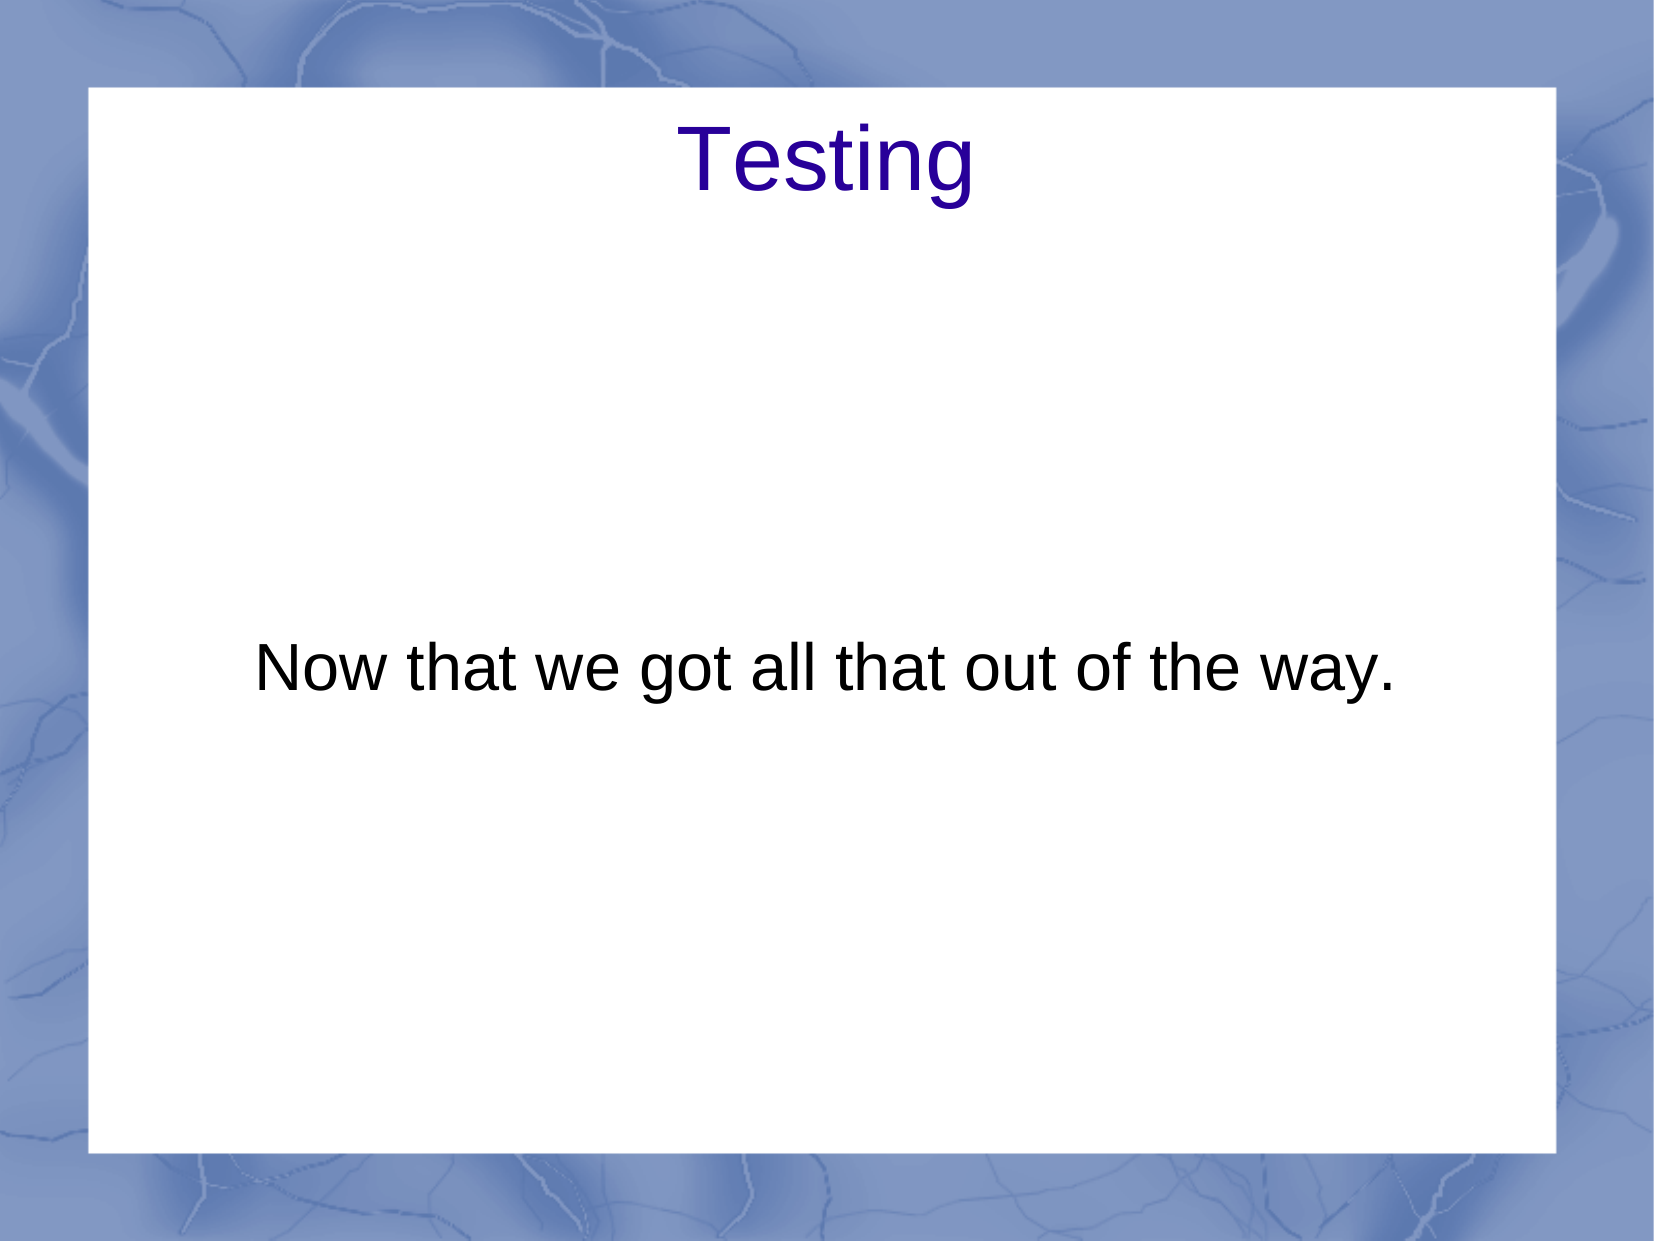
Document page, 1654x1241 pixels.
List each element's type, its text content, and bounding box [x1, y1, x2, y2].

picture [0, 0, 1654, 1241]
subtitle Now that we got all that out of the way. [147, 325, 1506, 1010]
title Testing [82, 55, 1571, 263]
